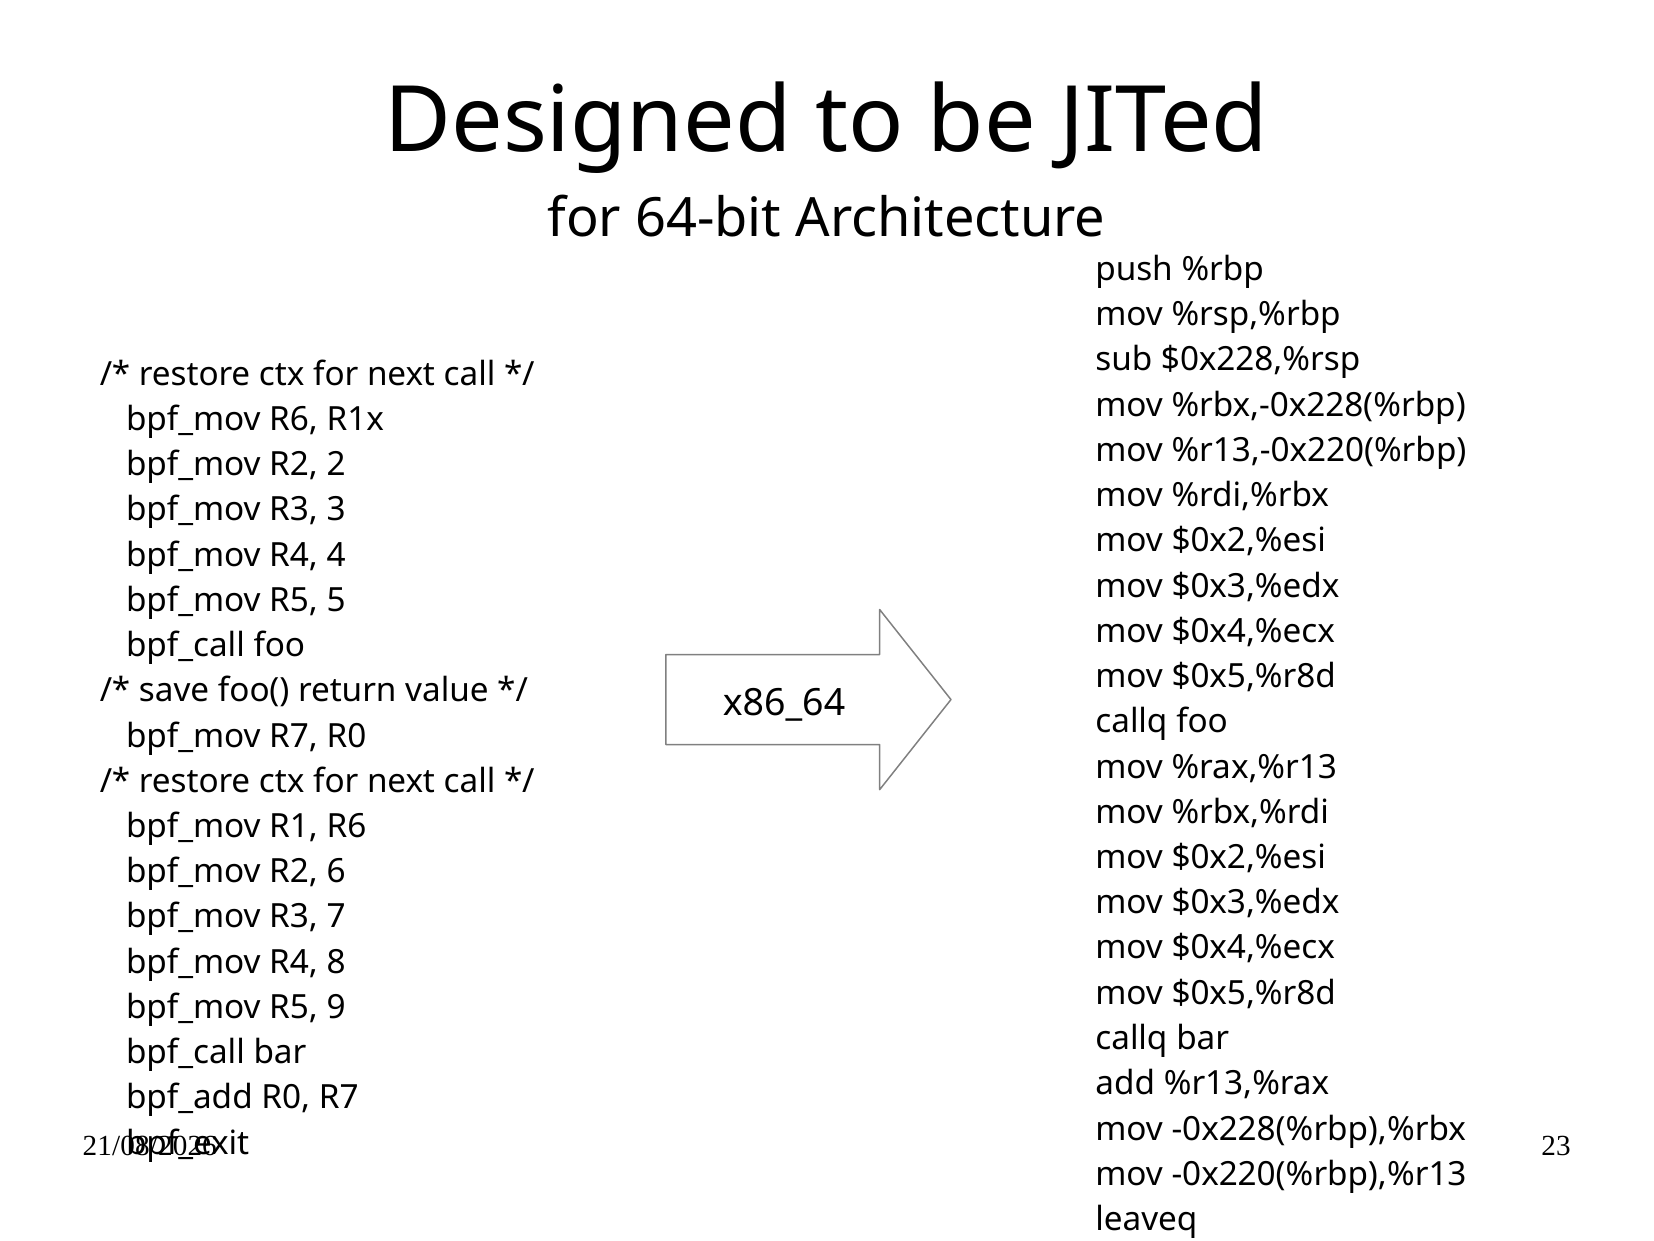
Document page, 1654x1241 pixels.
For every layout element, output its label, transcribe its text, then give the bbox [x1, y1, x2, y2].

text_box push %rbp mov %rsp,%rbp sub $0x228,%rsp mov %rbx,-0x228(%rbp) mov %r13,-0x220(%rbp) mov %rdi,%rbx mov $0x2,%esi mov $0x3,%edx mov $0x4,%ecx mov $0x5,%r8d callq foo mov %rax,%r13 mov %rbx,%rdi mov $0x2,%esi mov $0x3,%edx mov $0x4,%ecx mov $0x5,%r8d callq bar add %r13,%rax mov -0x228(%rbp),%rbx mov -0x220(%rbp),%r13 leaveq retq [1045, 237, 1619, 1219]
title Designed to be JITed for 64-bit Architecture [82, 49, 1571, 257]
text_box /* restore ctx for next call */ bpf_mov R6, R1x bpf_mov R2, 2 bpf_mov R3, 3 bpf_mov R4, 4 bpf_mov R5, 5 bpf_call foo /* save foo() return value */ bpf_mov R7, R0 /* restore ctx for next call */ bpf_mov R1, R6 bpf_mov R2, 6 bpf_mov R3, 7 bpf_mov R4, 8 bpf_mov R5, 9 bpf_call bar bpf_add R0, R7 bpf_exit [76, 342, 622, 1083]
text_box x86_64 [708, 668, 859, 729]
